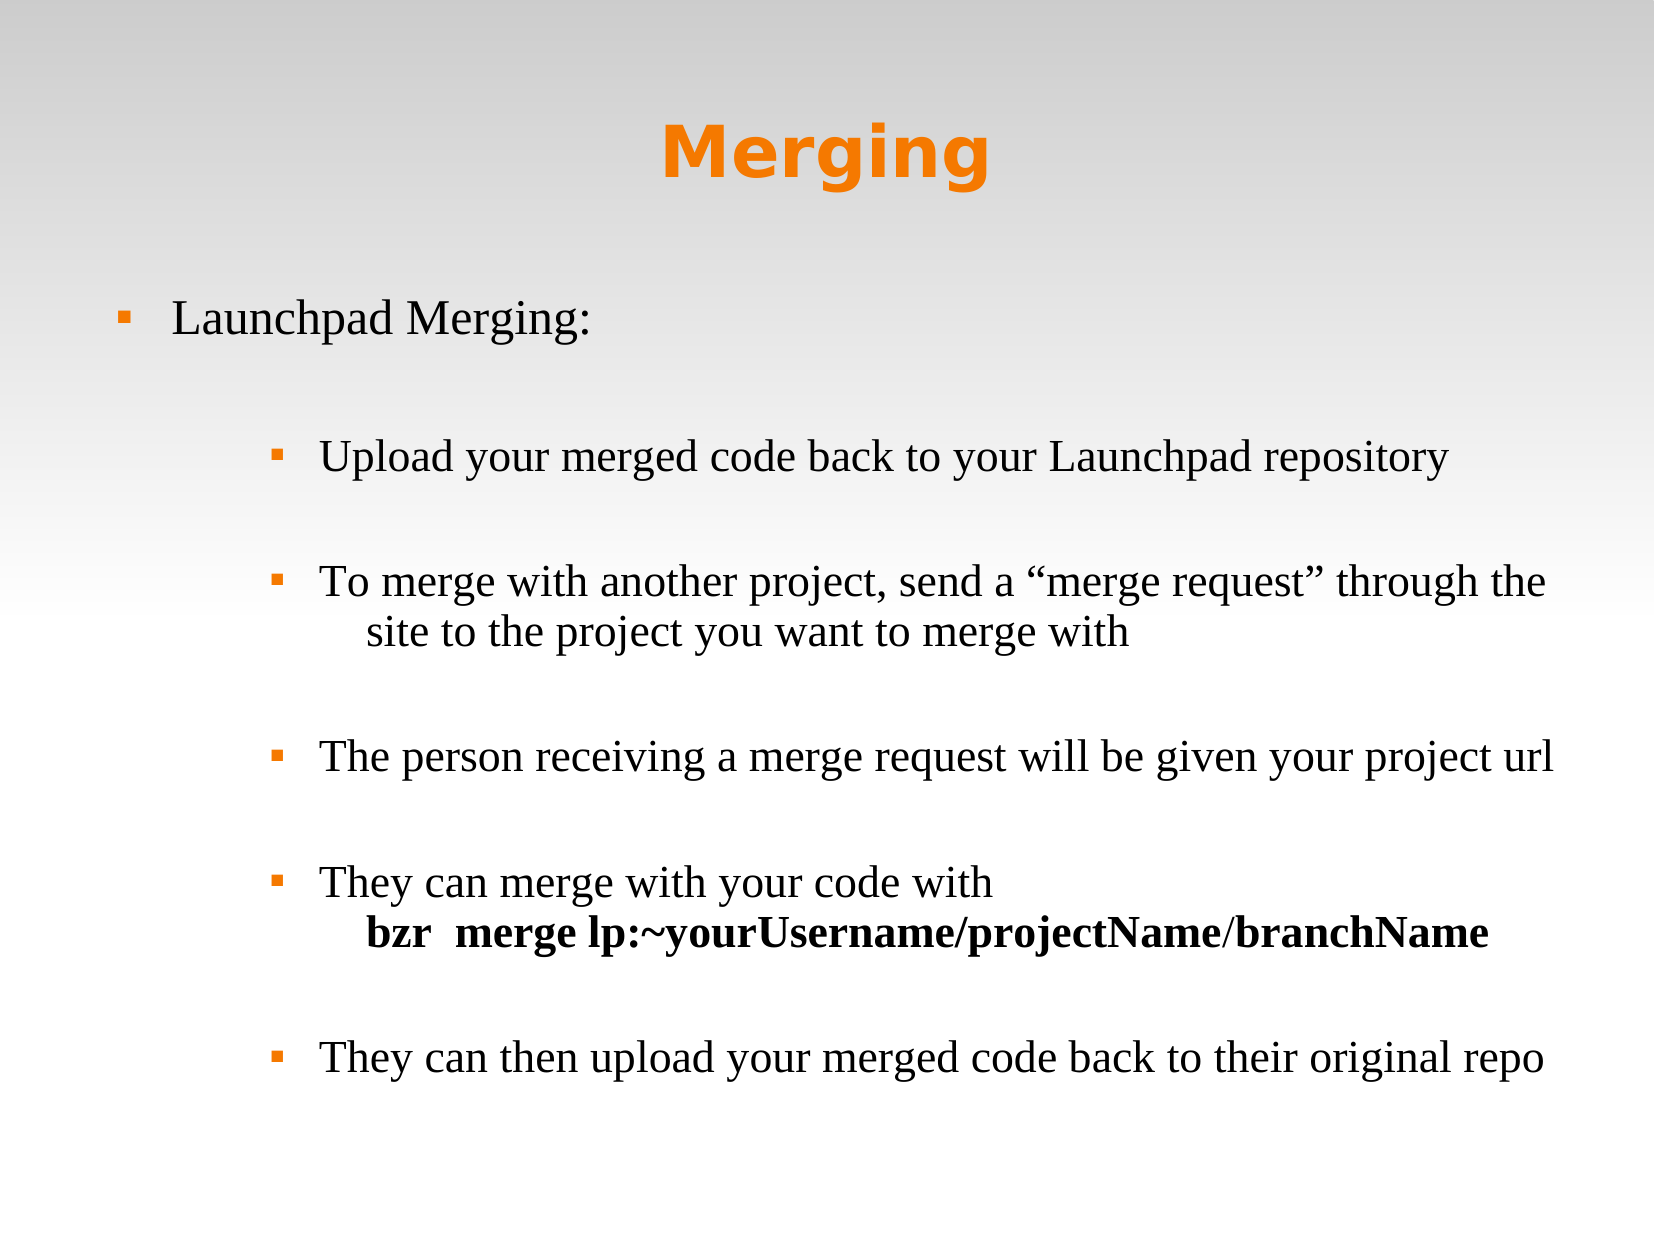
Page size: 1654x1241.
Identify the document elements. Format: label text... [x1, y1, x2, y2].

title Merging [82, 49, 1571, 257]
list Launchpad Merging: Upload your merged code back to your Launchpad repository To merge with another project, send a “merge request” through the site to the project you want to merge with The person receiving a merge request will be given your project url They can merge with your code with bzr merge lp:~yourUsername/projectName/branchName They can then upload your merged code back to their original repo [82, 290, 1571, 1150]
